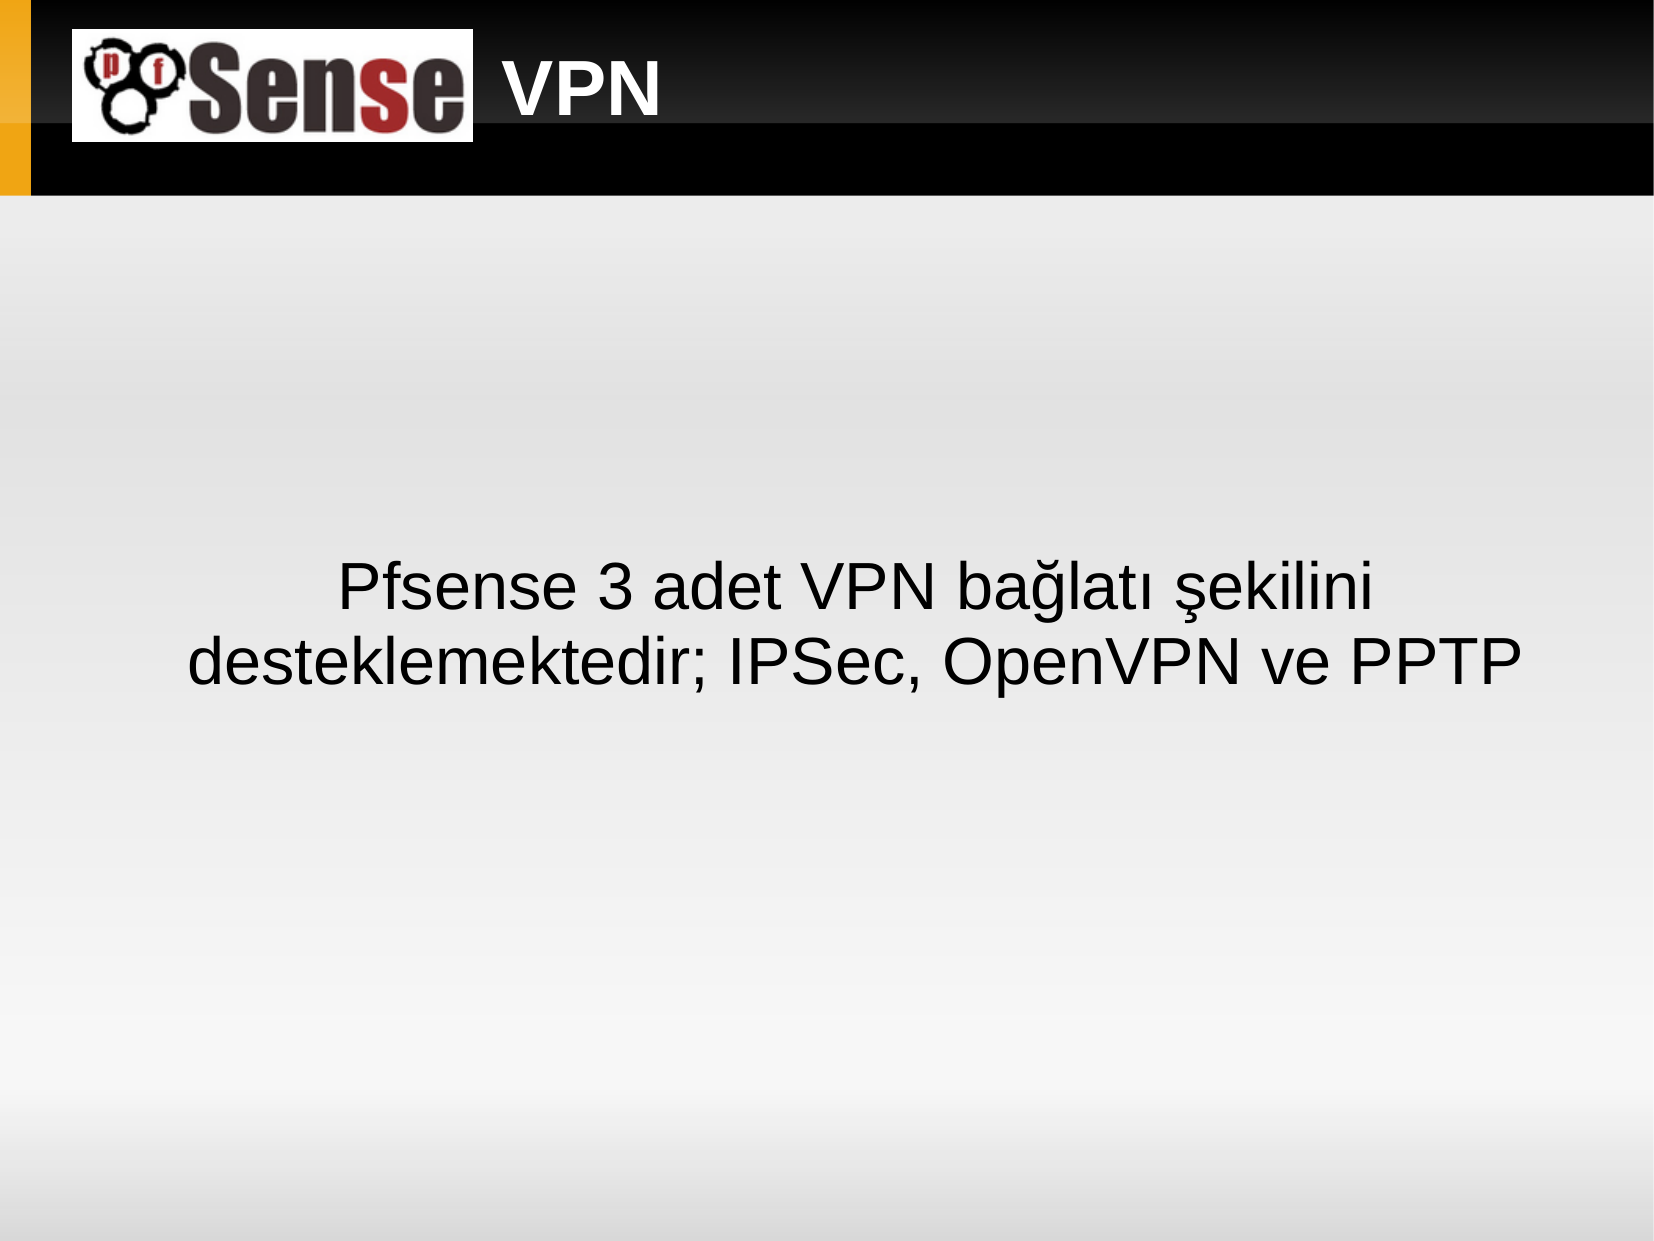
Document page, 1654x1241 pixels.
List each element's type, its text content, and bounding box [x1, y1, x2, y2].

title VPN [501, 0, 1625, 178]
list Pfsense 3 adet VPN bağlatı şekilini desteklemektedir; IPSec, OpenVPN ve PPTP [76, 236, 1565, 1055]
picture [0, 0, 1654, 1241]
